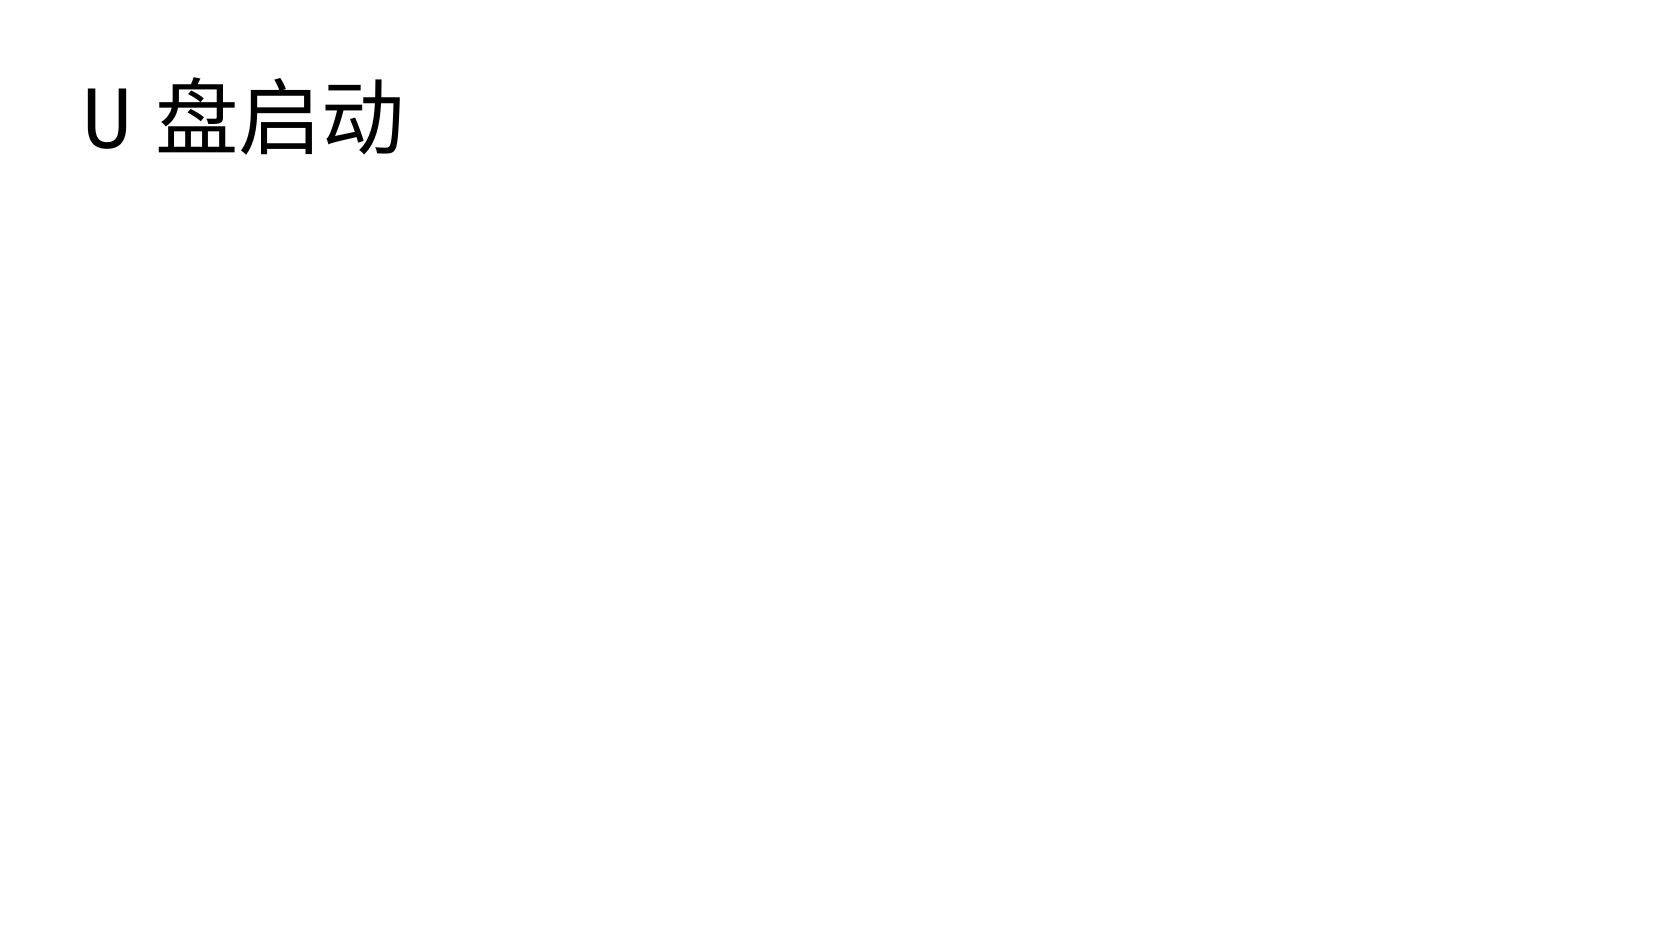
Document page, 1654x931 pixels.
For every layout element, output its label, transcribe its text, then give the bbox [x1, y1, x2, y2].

title U盘启动 [82, 37, 1571, 189]
